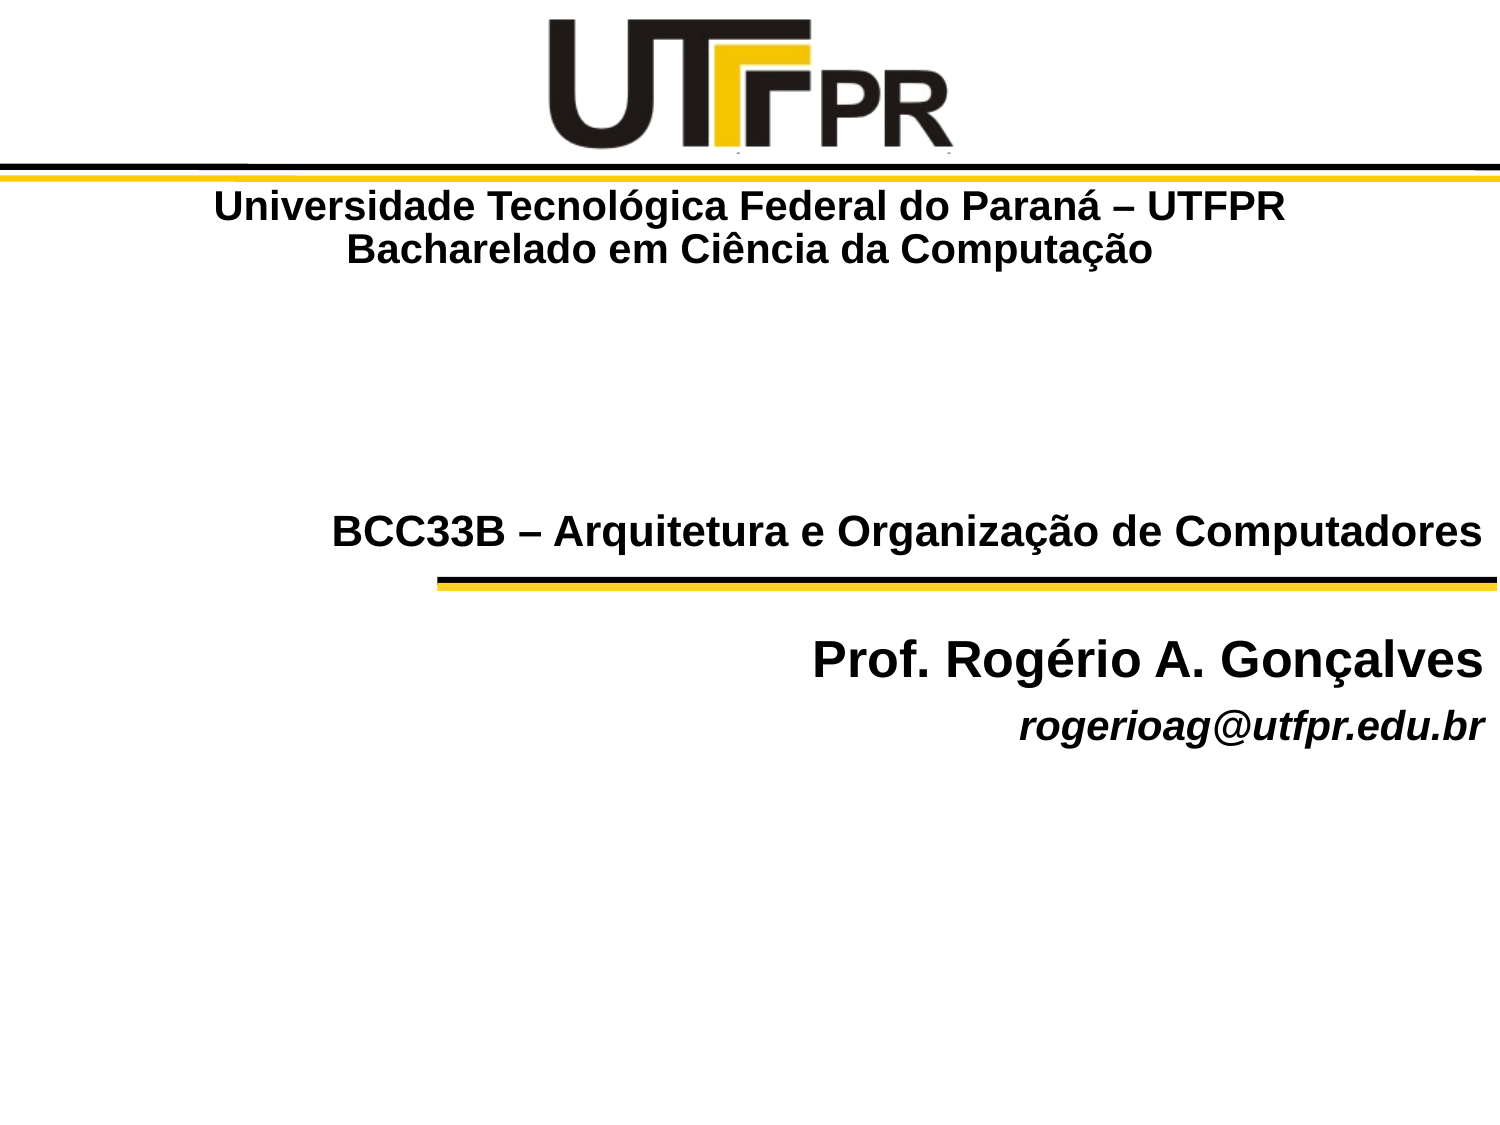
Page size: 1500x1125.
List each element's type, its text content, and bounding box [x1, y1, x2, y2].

subtitle Prof. Rogério A. Gonçalves rogerioag@utfpr.edu.br [439, 615, 1485, 768]
title BCC33B – Arquitetura e Organização de Computadores [265, 490, 1499, 575]
text_box [437, 576, 1498, 591]
title Universidade Tecnológica Federal do Paraná – UTFPR Bacharelado em Ciência da Computação [66, 176, 1434, 329]
picture [540, 11, 960, 154]
